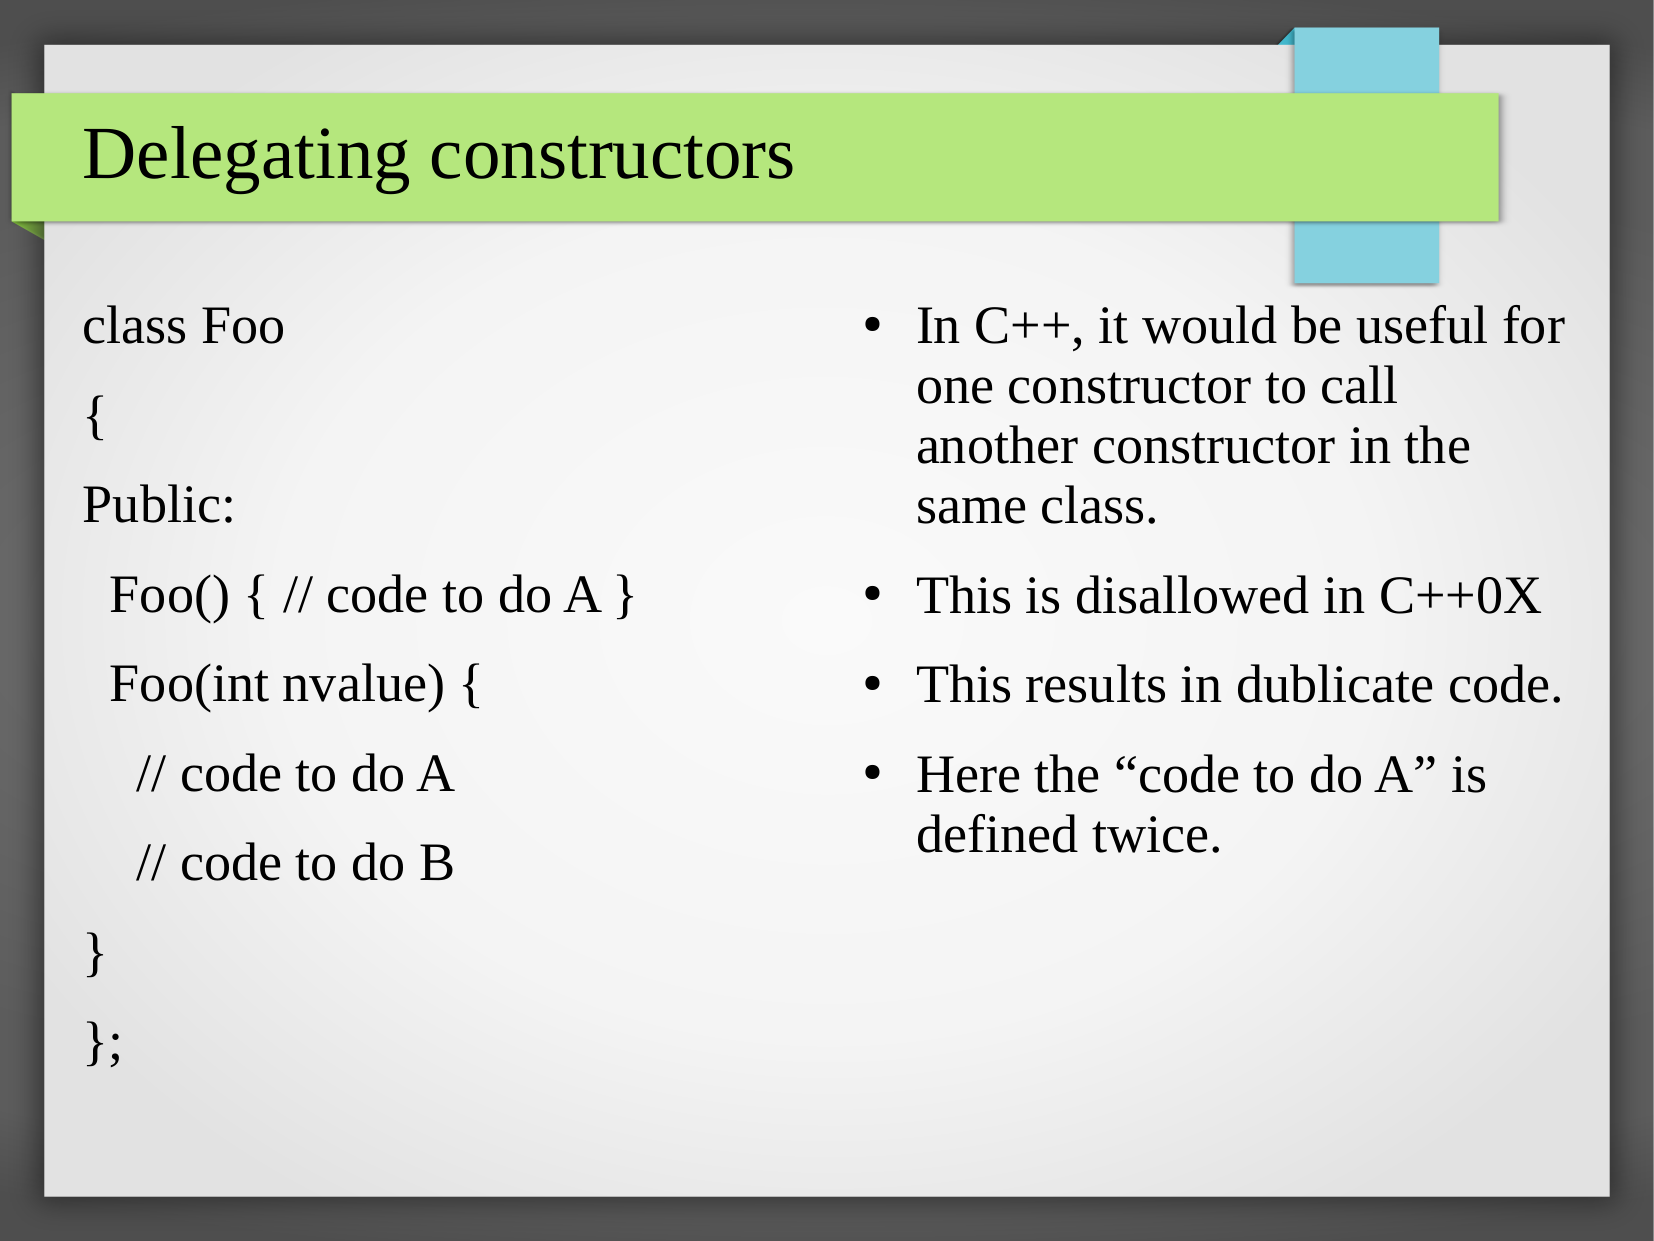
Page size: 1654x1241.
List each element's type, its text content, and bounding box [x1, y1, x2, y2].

title Delegating constructors [82, 94, 1264, 213]
picture [0, 0, 1654, 1241]
list In C++, it would be useful for one constructor to call another constructor in the same class. This is disallowed in C++0X This results in dublicate code. Here the “code to do A” is defined twice. [845, 295, 1572, 1015]
list class Foo { Public: Foo() { // code to do A } Foo(int nvalue) { // code to do A // code to do B } }; [82, 295, 809, 1015]
